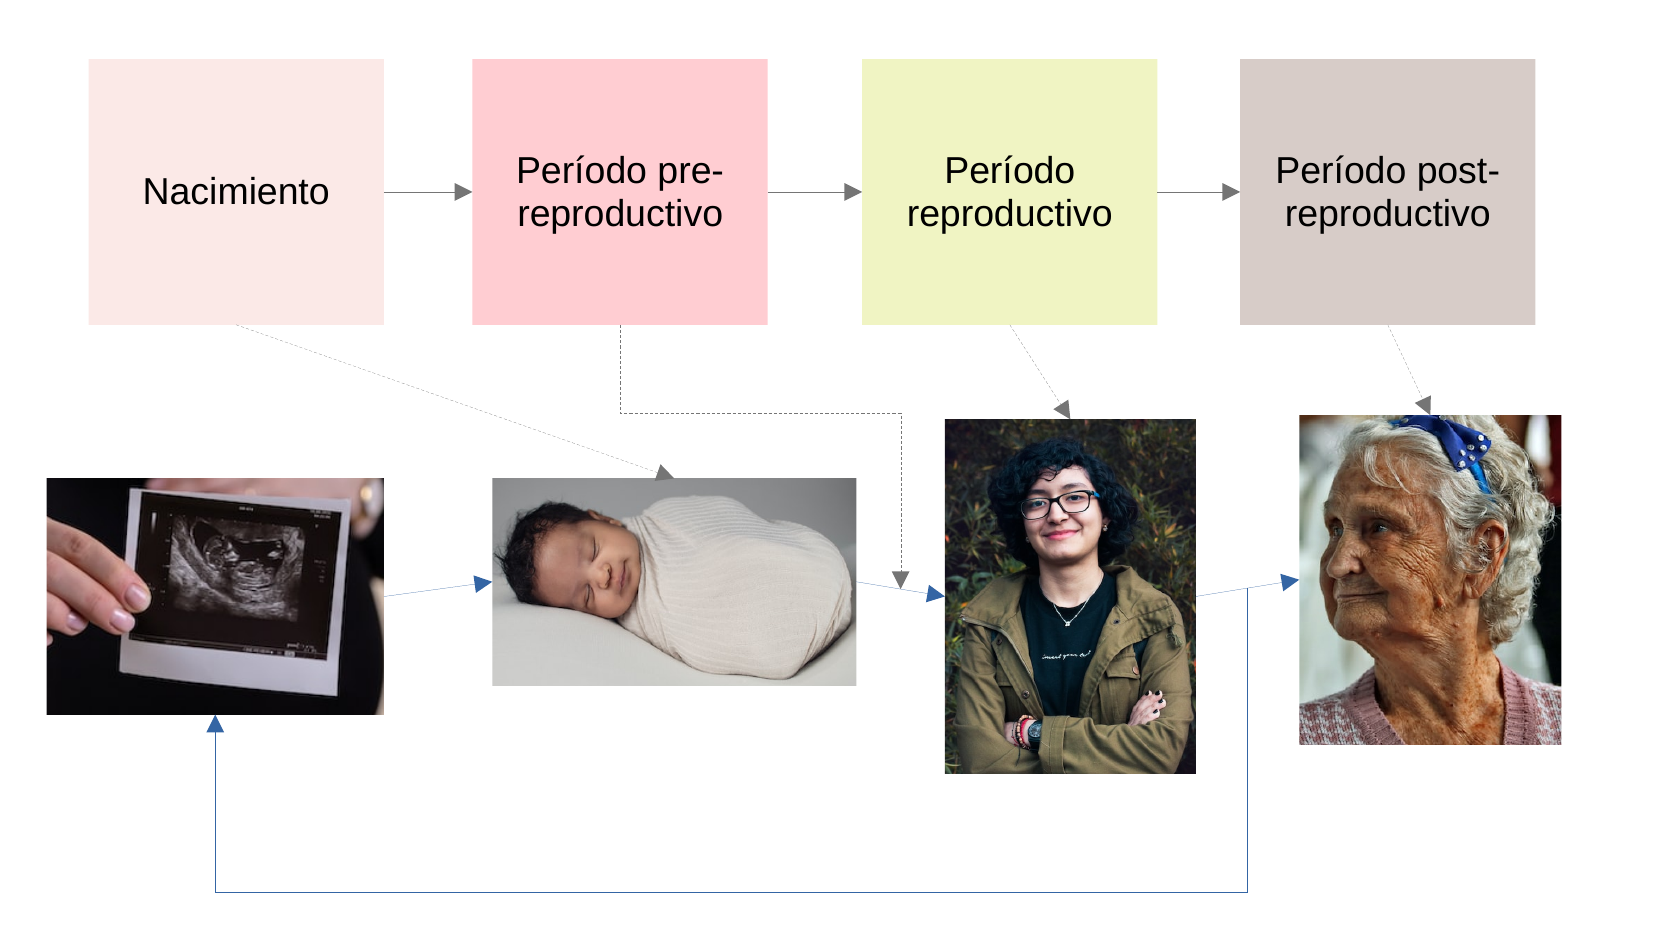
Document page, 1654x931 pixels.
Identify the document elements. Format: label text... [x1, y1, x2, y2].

picture [1299, 415, 1562, 745]
text_box Período reproductivo [862, 59, 1158, 325]
text_box Nacimiento [88, 59, 384, 325]
text_box Período post-reproductivo [1240, 59, 1536, 325]
picture [46, 478, 384, 715]
picture [944, 419, 1196, 774]
picture [492, 478, 857, 686]
text_box Período pre-reproductivo [472, 59, 768, 325]
